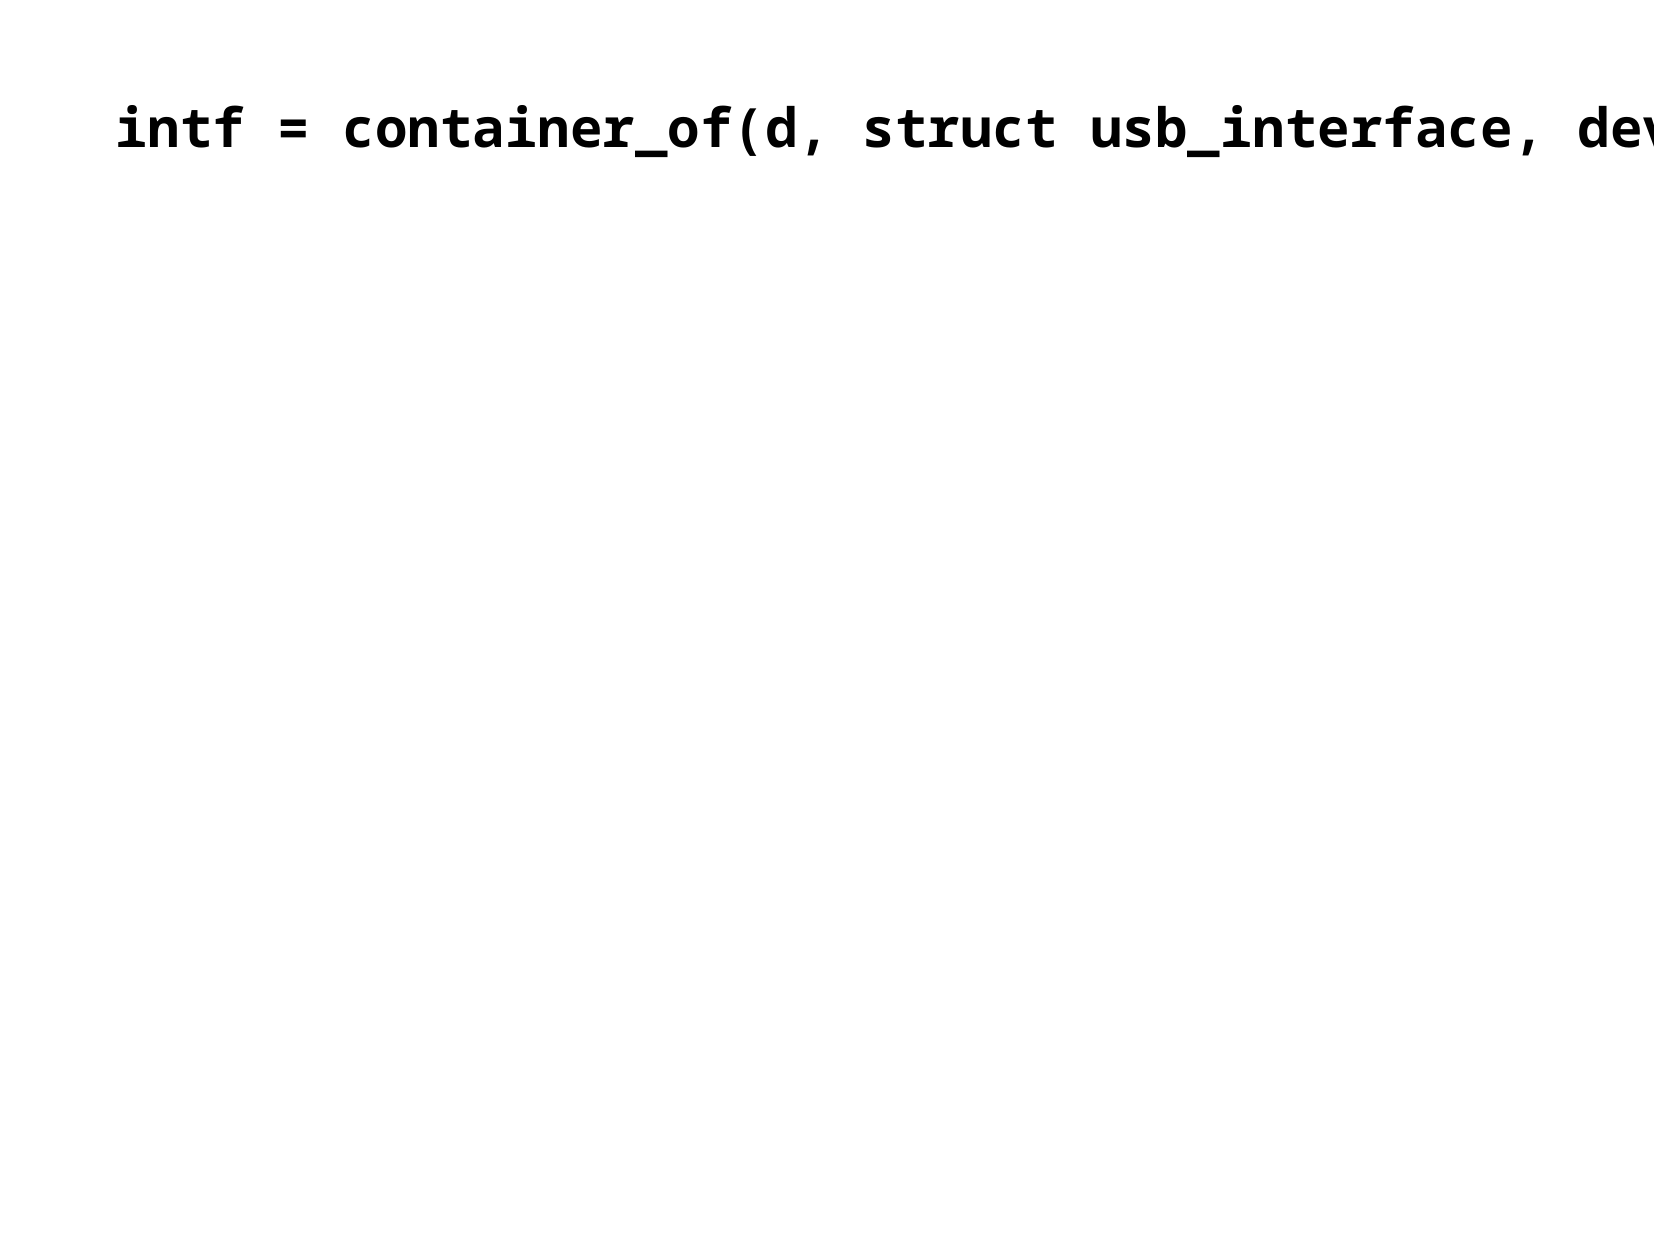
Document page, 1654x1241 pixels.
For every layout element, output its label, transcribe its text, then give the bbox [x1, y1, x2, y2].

text_box intf = container_of(d, struct usb_interface, dev); [100, 82, 1528, 892]
